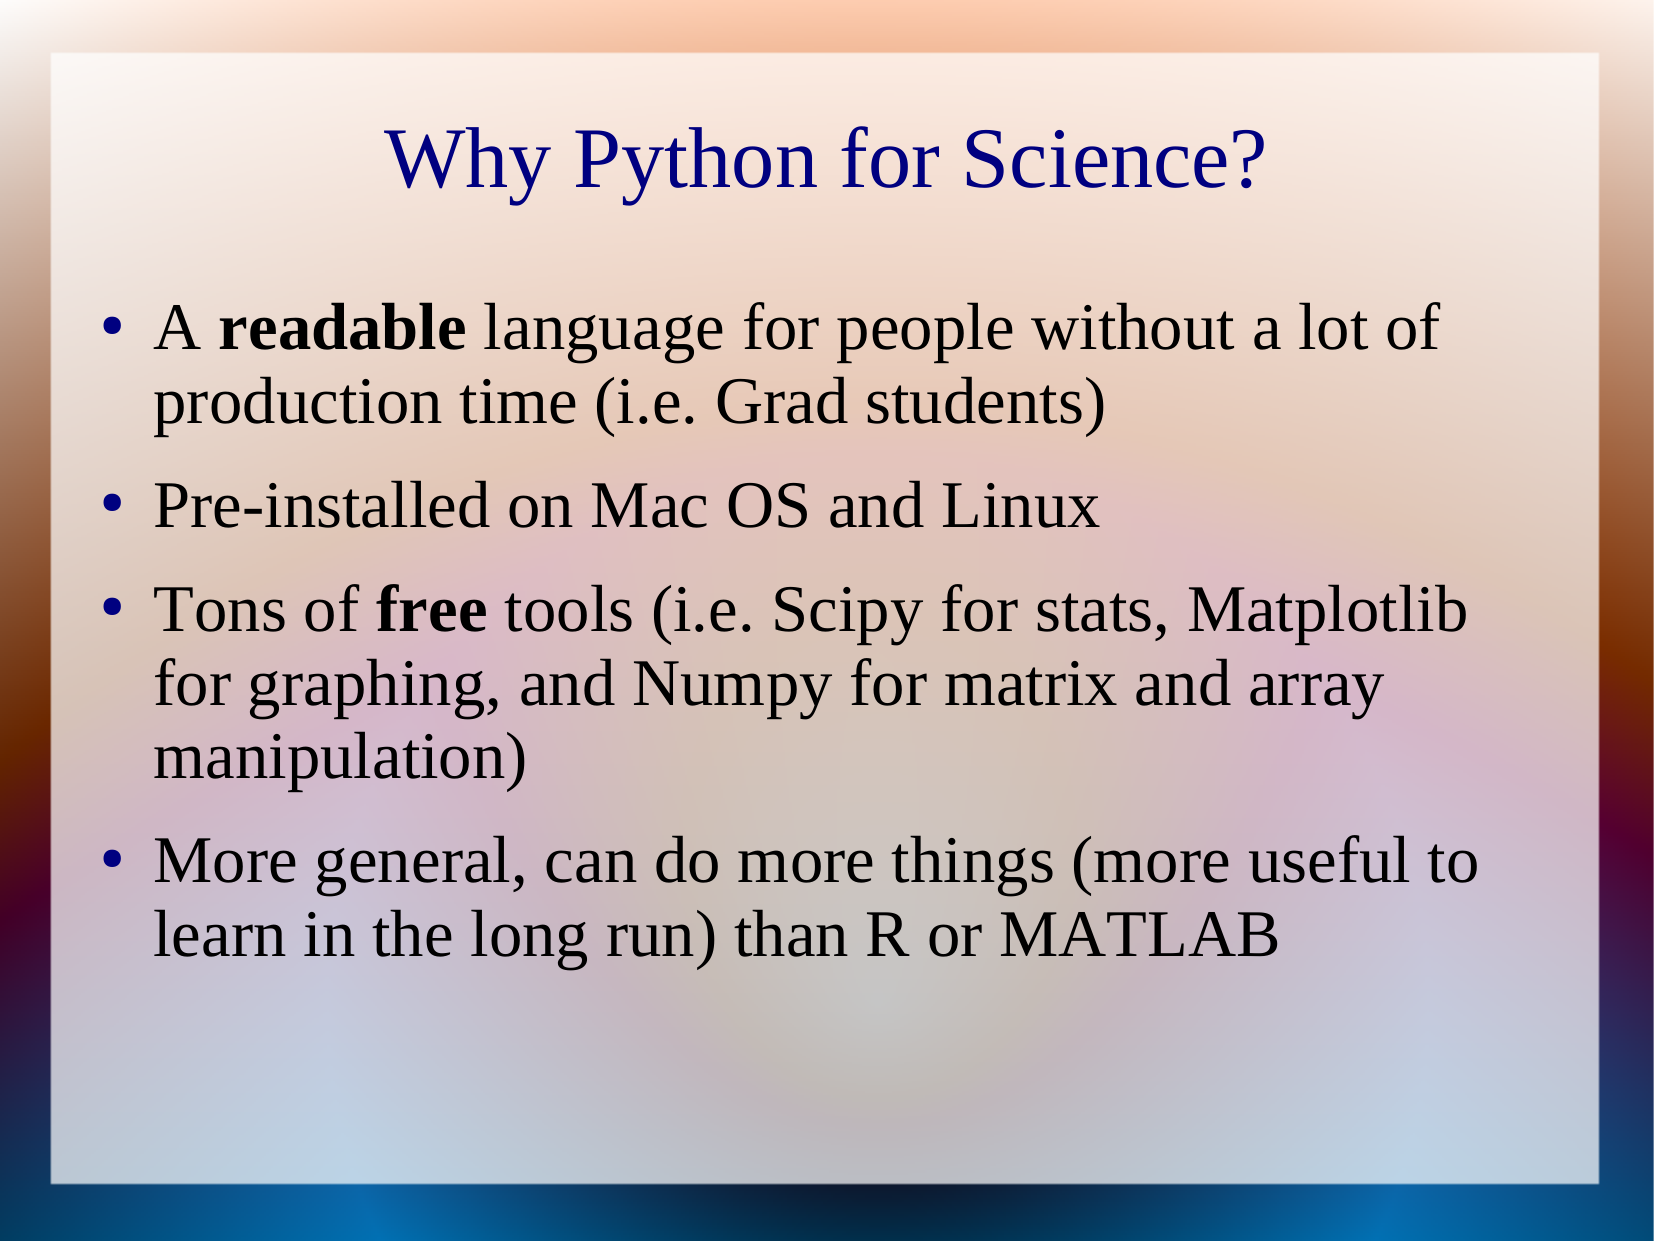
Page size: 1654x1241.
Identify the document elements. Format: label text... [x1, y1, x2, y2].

list A readable language for people without a lot of production time (i.e. Grad students) Pre-installed on Mac OS and Linux Tons of free tools (i.e. Scipy for stats, Matplotlib for graphing, and Numpy for matrix and array manipulation) More general, can do more things (more useful to learn in the long run) than R or MATLAB [82, 290, 1538, 995]
title Why Python for Science? [82, 55, 1571, 263]
picture [0, 0, 1654, 1241]
